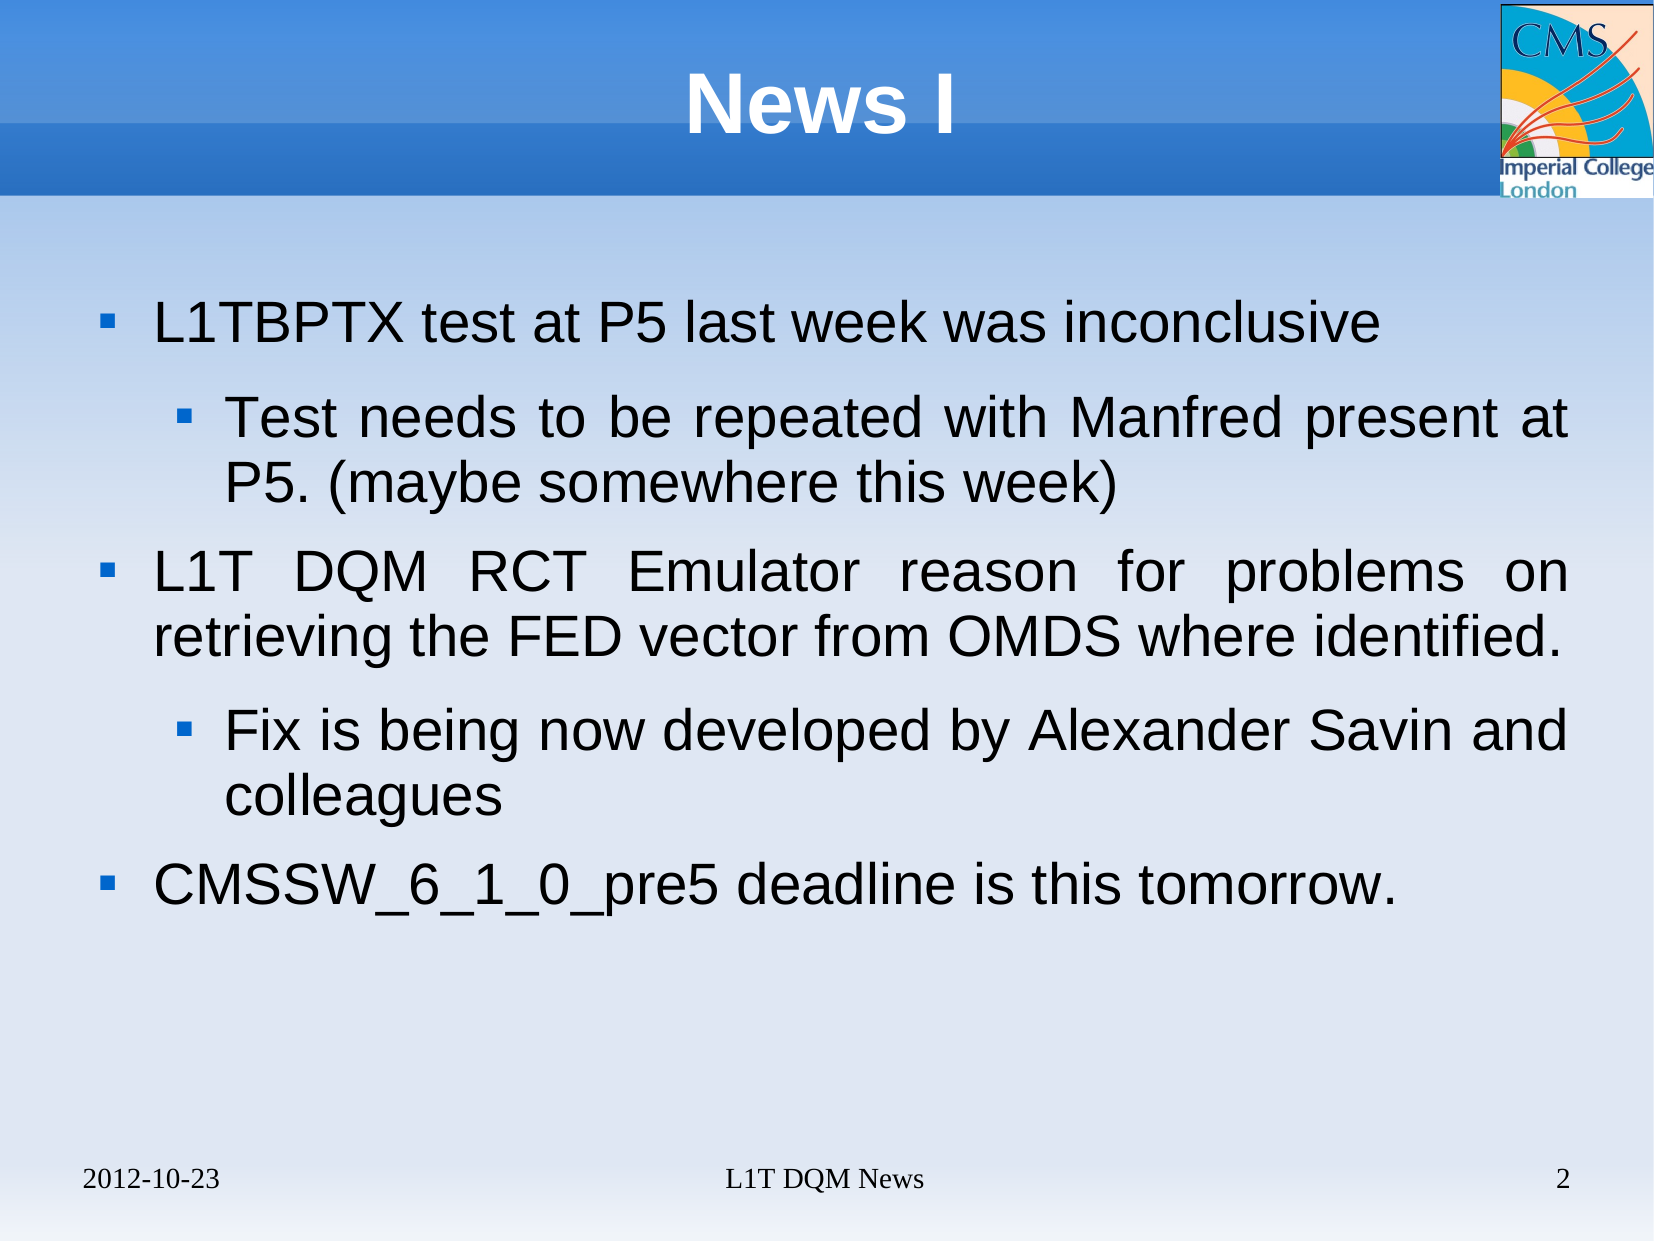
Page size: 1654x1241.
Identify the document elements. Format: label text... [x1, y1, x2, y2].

title News I [76, 0, 1565, 208]
list L1TBPTX test at P5 last week was inconclusive Test needs to be repeated with Manfred present at P5. (maybe somewhere this week) L1T DQM RCT Emulator reason for problems on retrieving the FED vector from OMDS where identified. Fix is being now developed by Alexander Savin and colleagues CMSSW_6_1_0_pre5 deadline is this tomorrow. [82, 290, 1571, 1109]
picture [0, 0, 1654, 1241]
